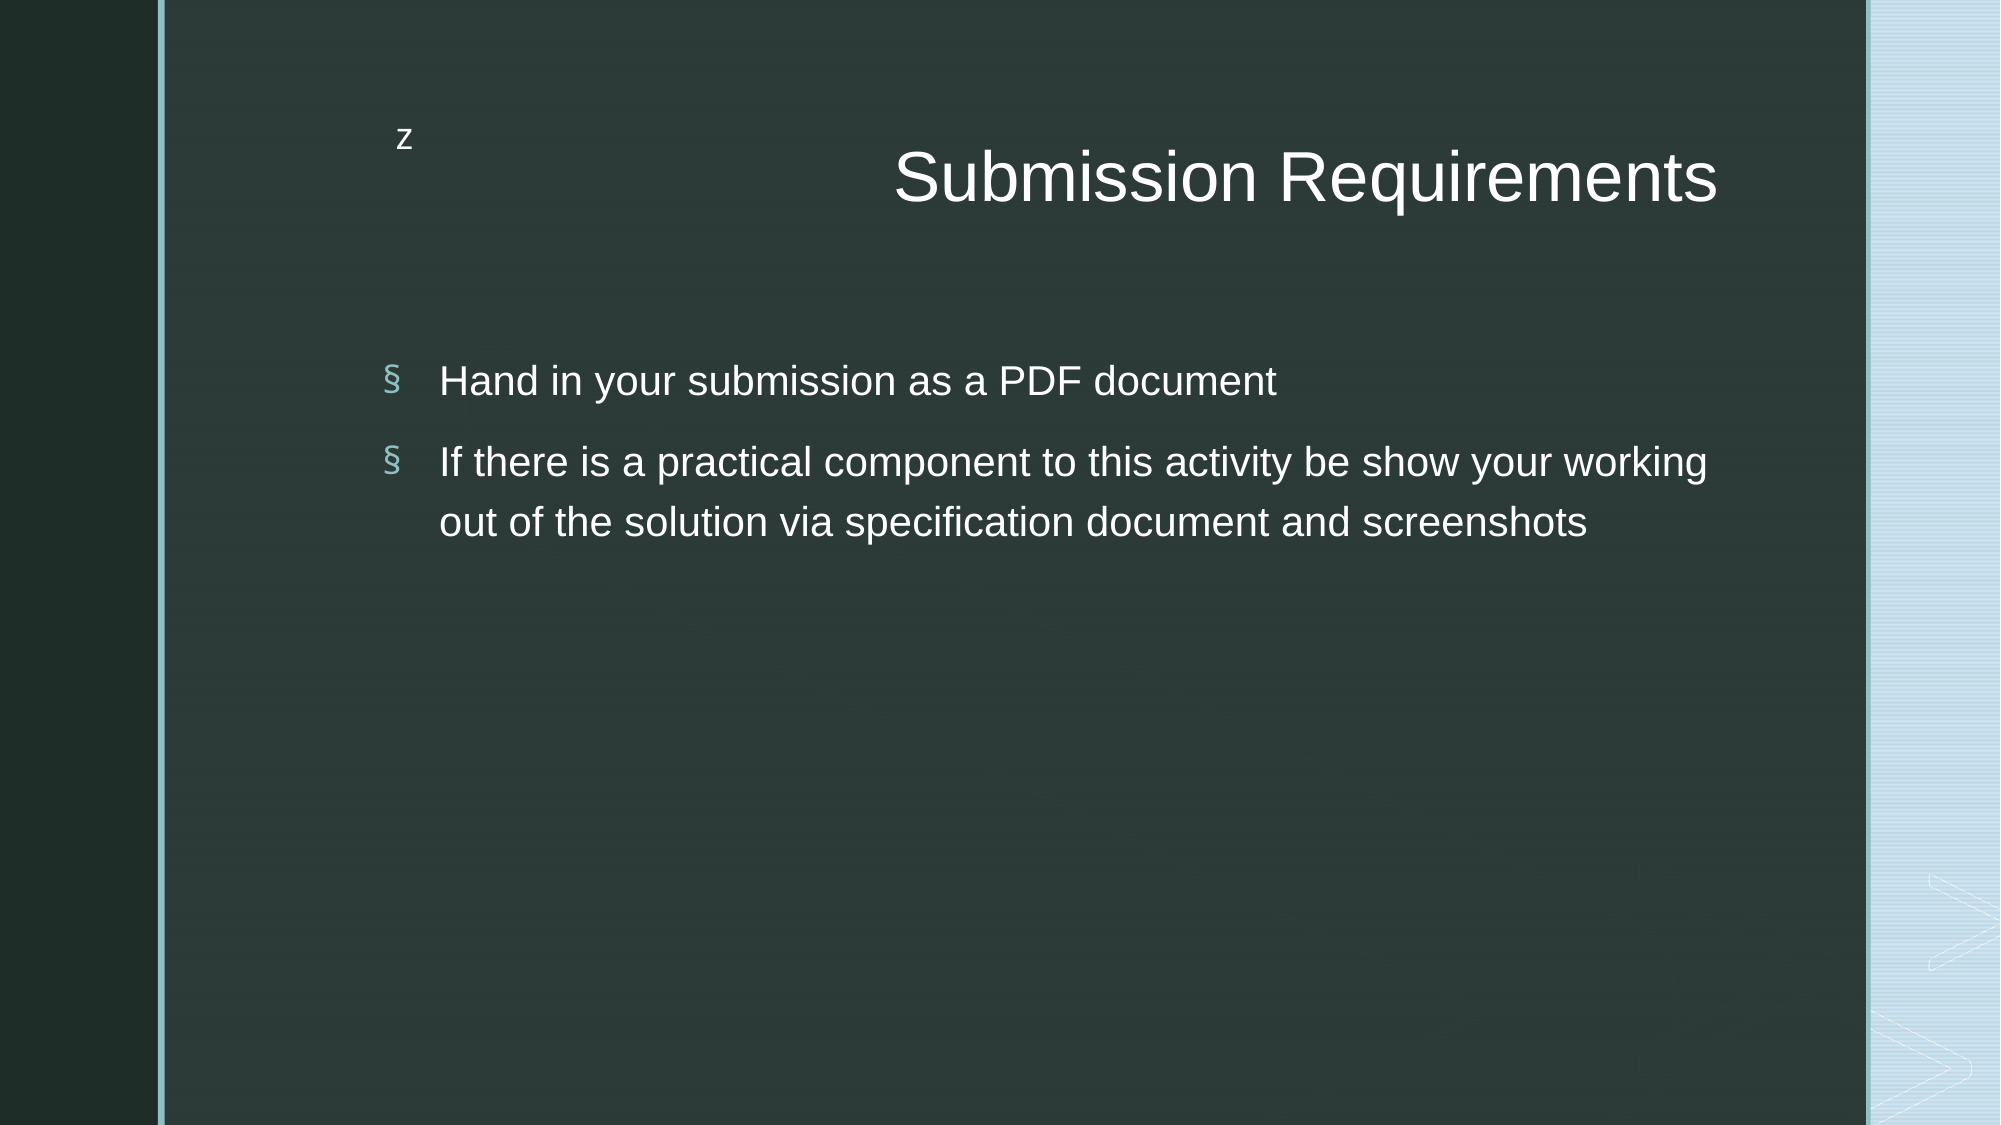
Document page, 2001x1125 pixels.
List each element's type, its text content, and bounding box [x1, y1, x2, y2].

title Submission Requirements [428, 132, 1734, 310]
list Hand in your submission as a PDF document If there is a practical component to this activity be show your working out of the solution via specification document and screenshots [367, 336, 1734, 993]
picture [1871, 0, 2000, 1125]
